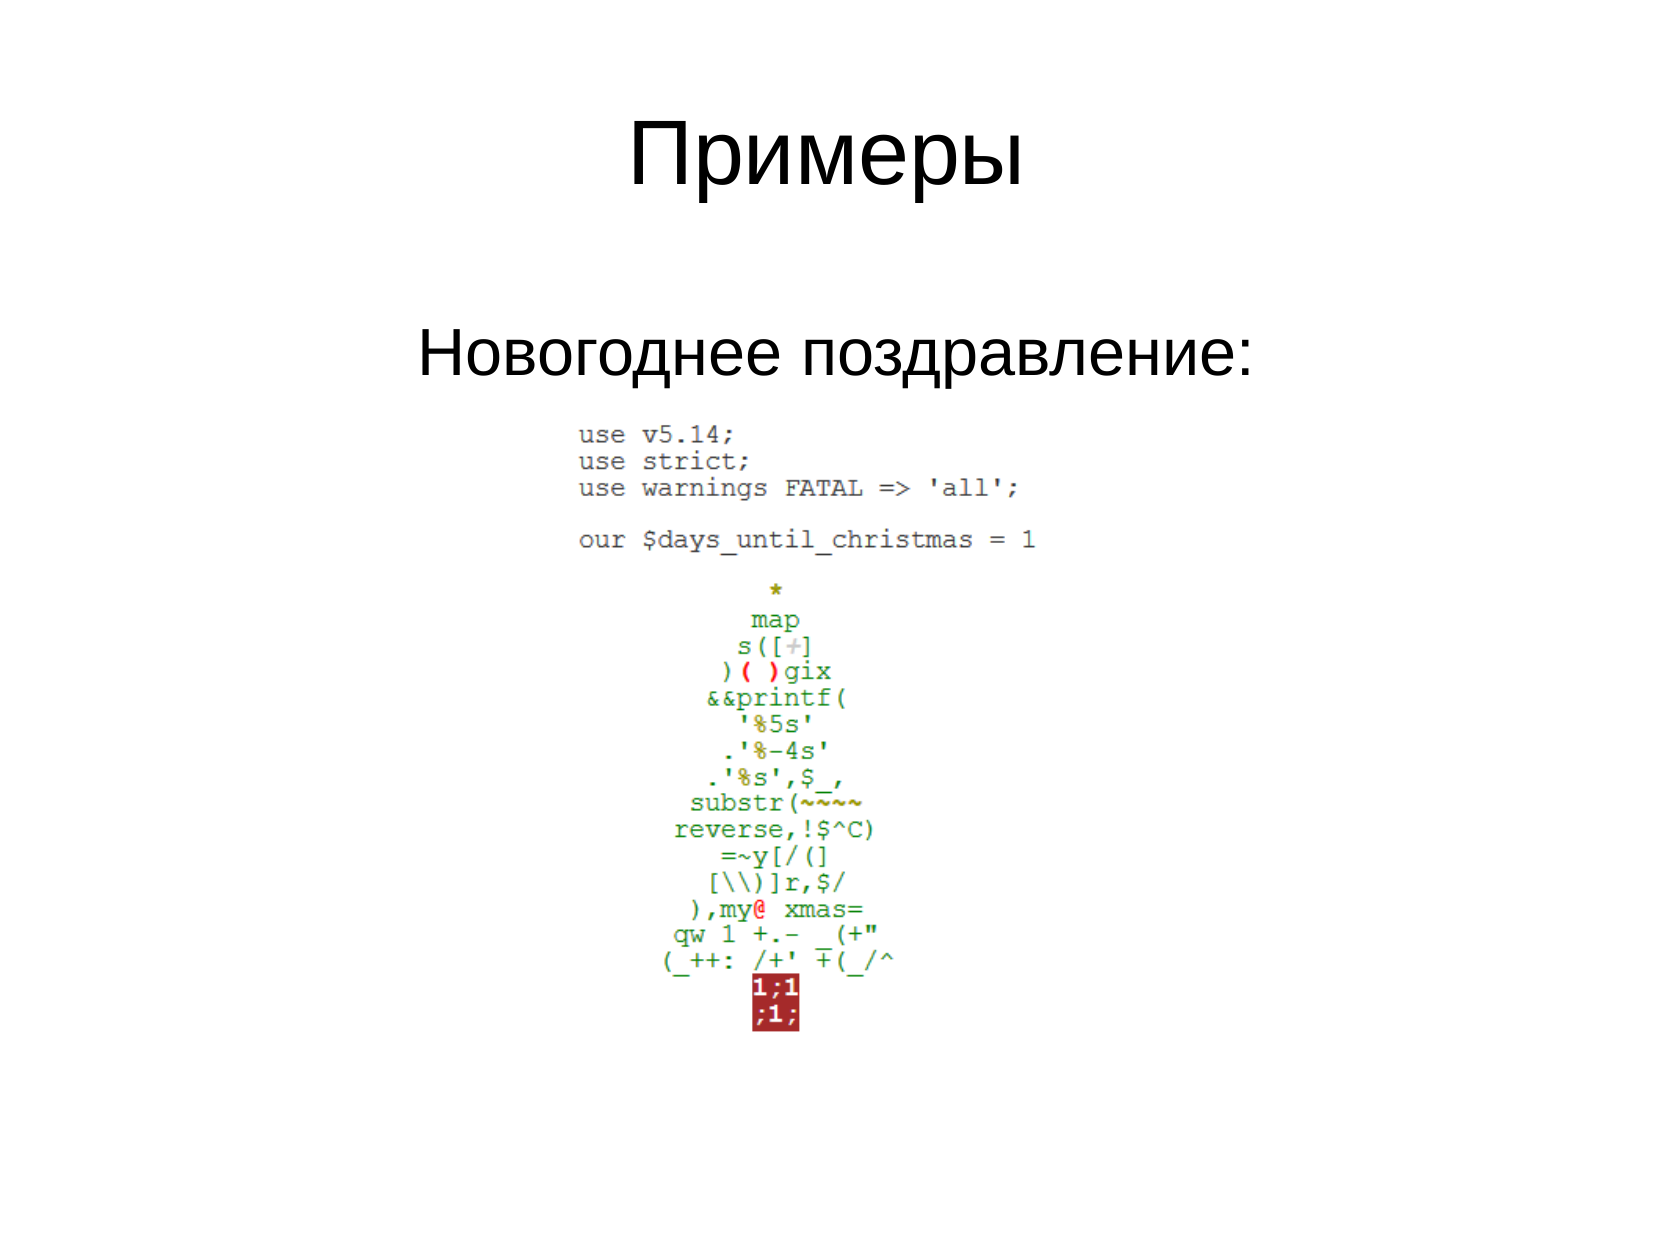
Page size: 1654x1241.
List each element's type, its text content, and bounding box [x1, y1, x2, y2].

picture [566, 413, 1052, 1052]
title Примеры [82, 49, 1571, 257]
text_box Новогоднее поздравление: [402, 307, 1270, 397]
